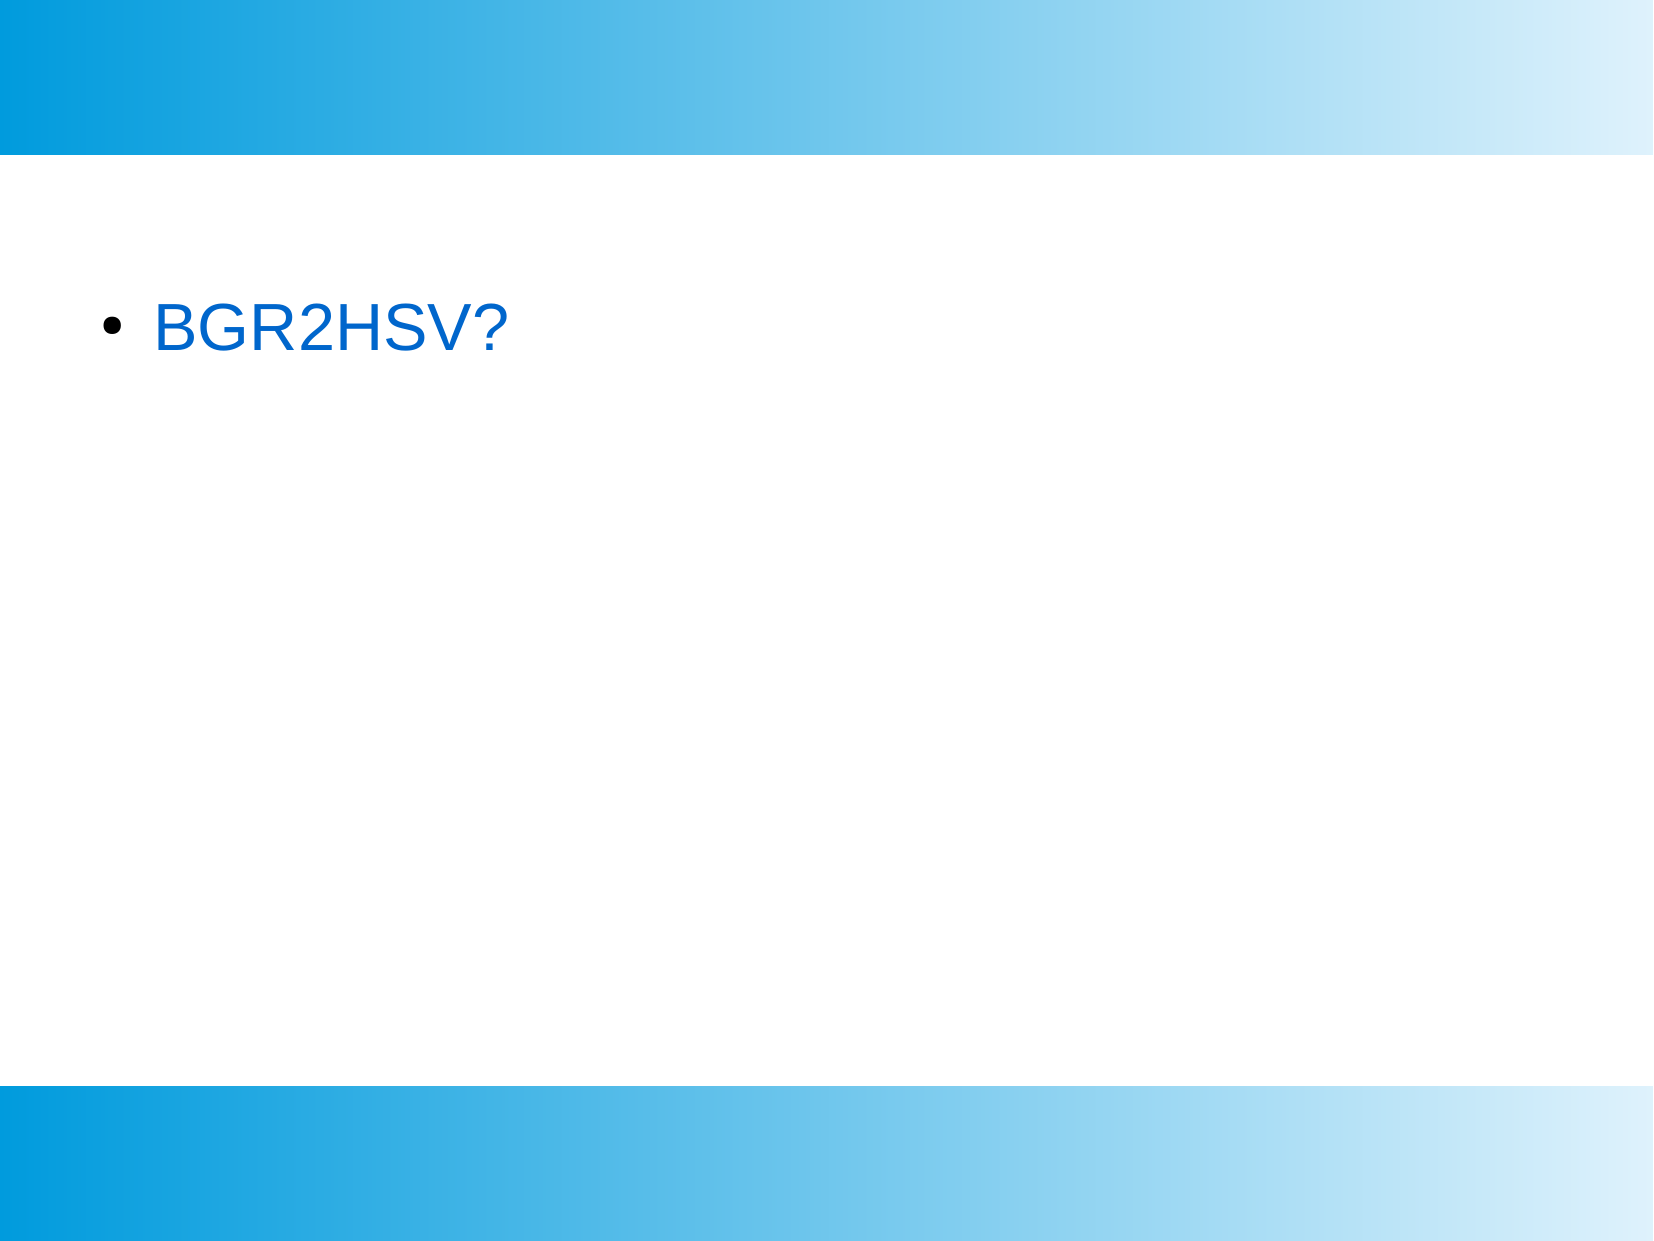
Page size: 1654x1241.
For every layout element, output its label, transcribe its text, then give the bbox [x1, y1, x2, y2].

list BGR2HSV? [82, 290, 1571, 1010]
